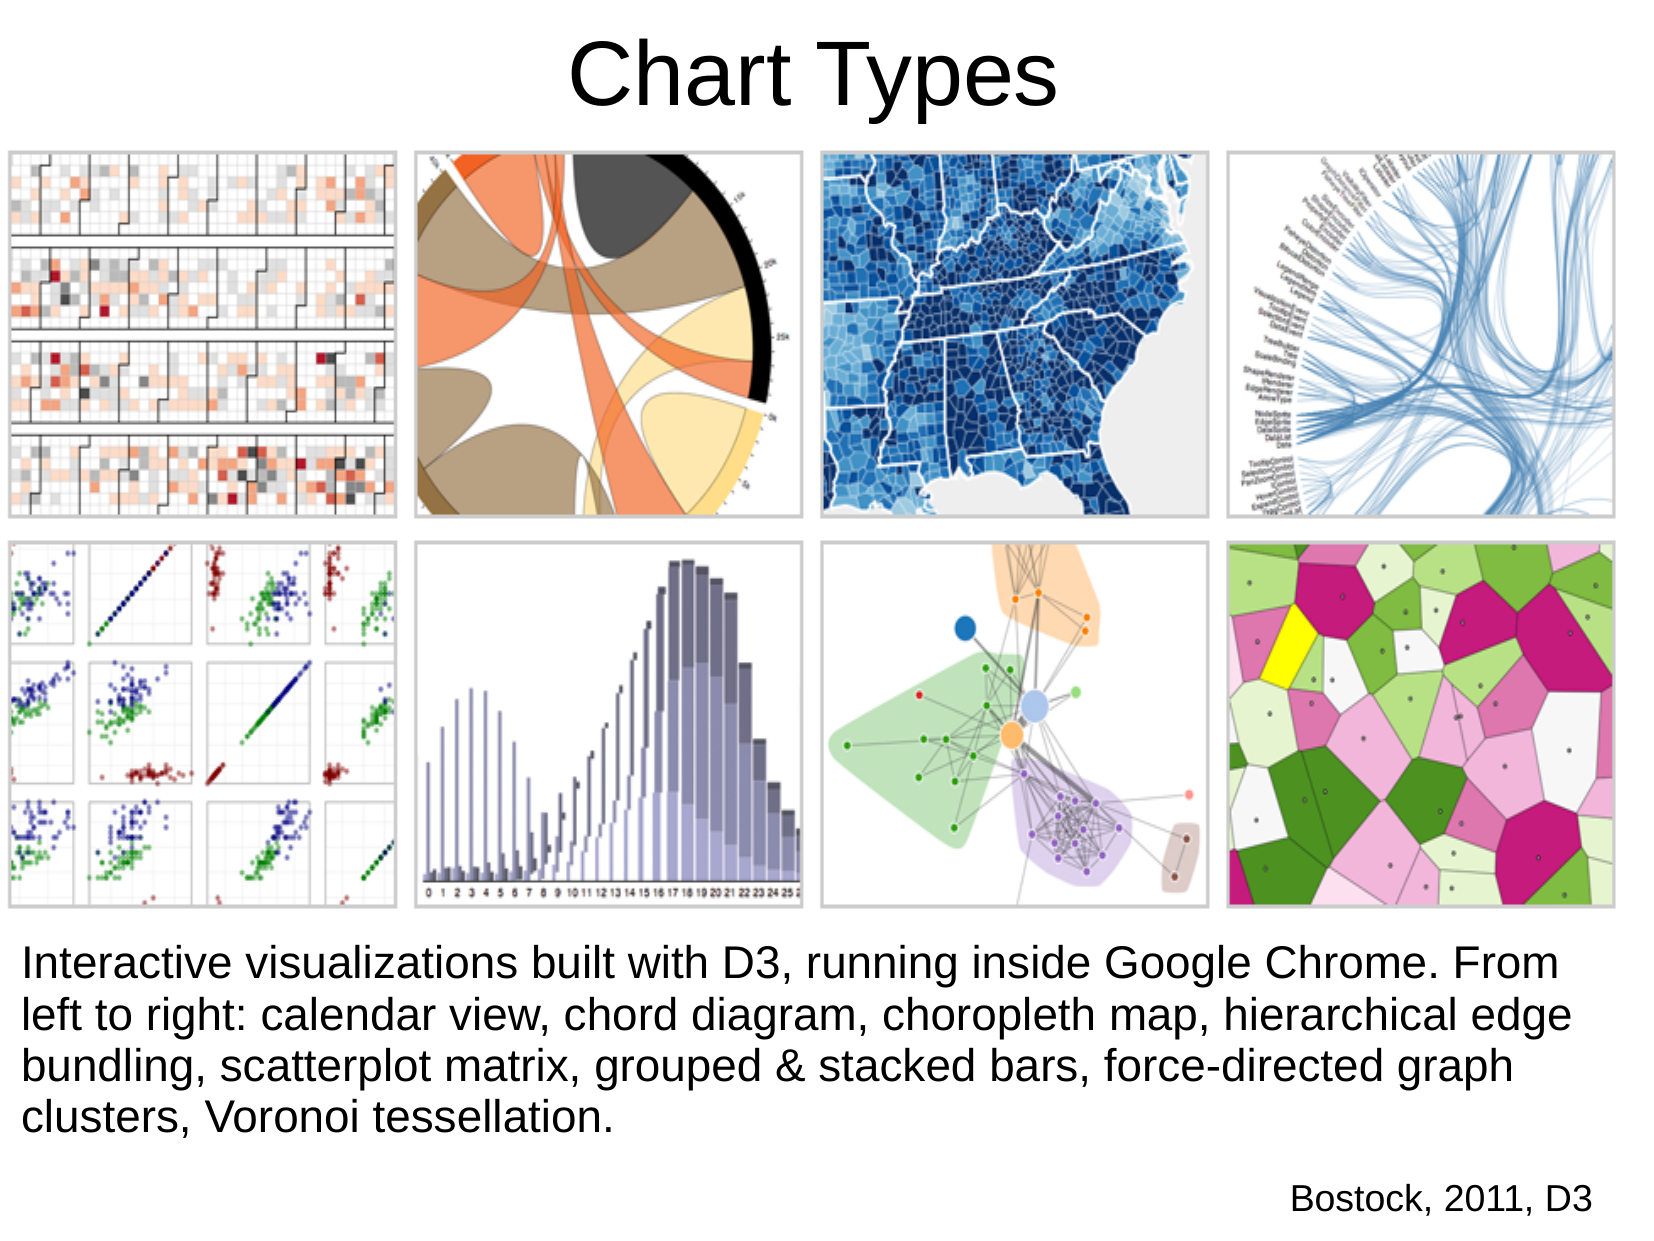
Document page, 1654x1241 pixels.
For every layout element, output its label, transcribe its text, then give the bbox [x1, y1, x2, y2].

text_box Interactive visualizations built with D3, running inside Google Chrome. From left to right: calendar view, chord diagram, choropleth map, hierarchical edge bundling, scatterplot matrix, grouped & stacked bars, force-directed graph clusters, Voronoi tessellation. [6, 930, 1606, 1198]
picture [5, 149, 1621, 913]
title Chart Types [82, 0, 1571, 149]
text_box Bostock, 2011, D3 [1275, 1170, 1612, 1227]
